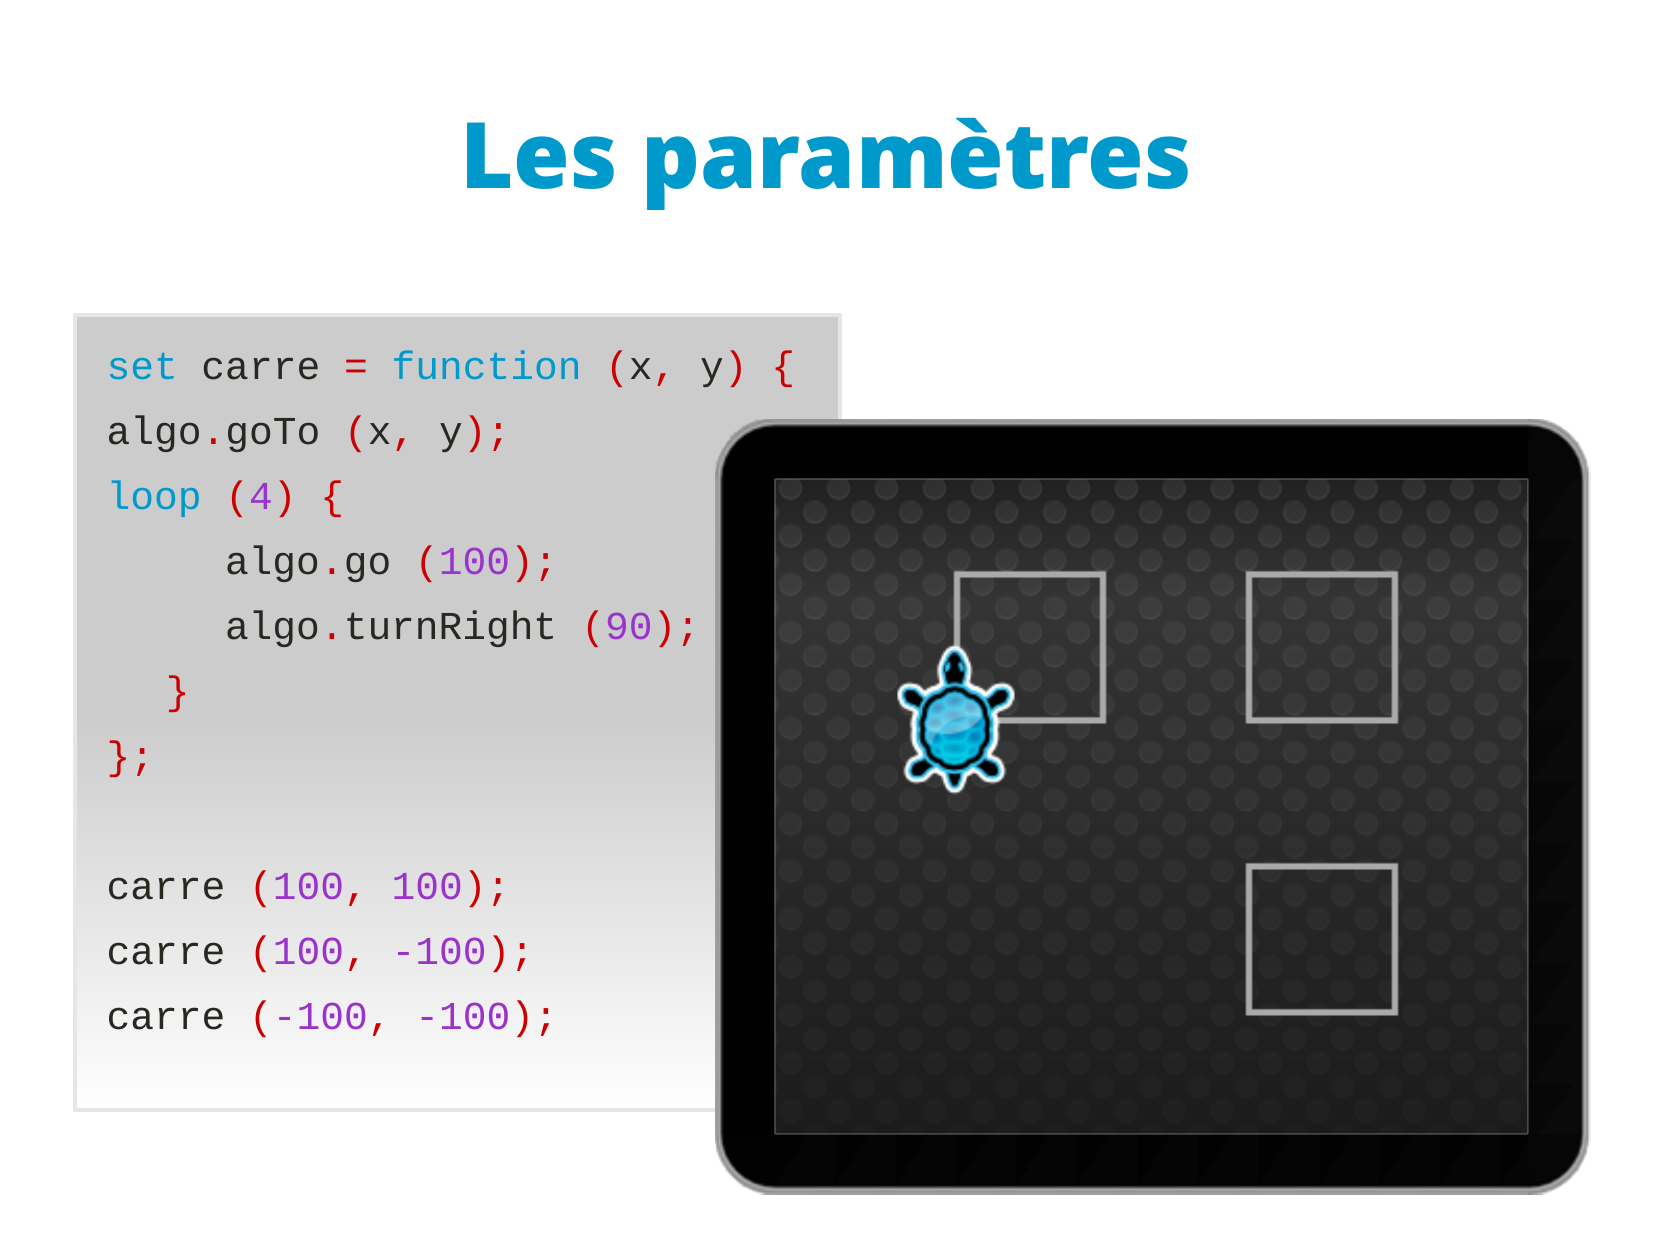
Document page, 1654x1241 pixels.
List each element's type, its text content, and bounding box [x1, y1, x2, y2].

title Les paramètres [82, 49, 1571, 257]
picture [715, 419, 1591, 1195]
list set carre = function (x, y) { algo.goTo (x, y); loop (4) { algo.go (100); algo.turnRight (90); } }; carre (100, 100); carre (100, -100); carre (-100, -100); [75, 315, 841, 1111]
